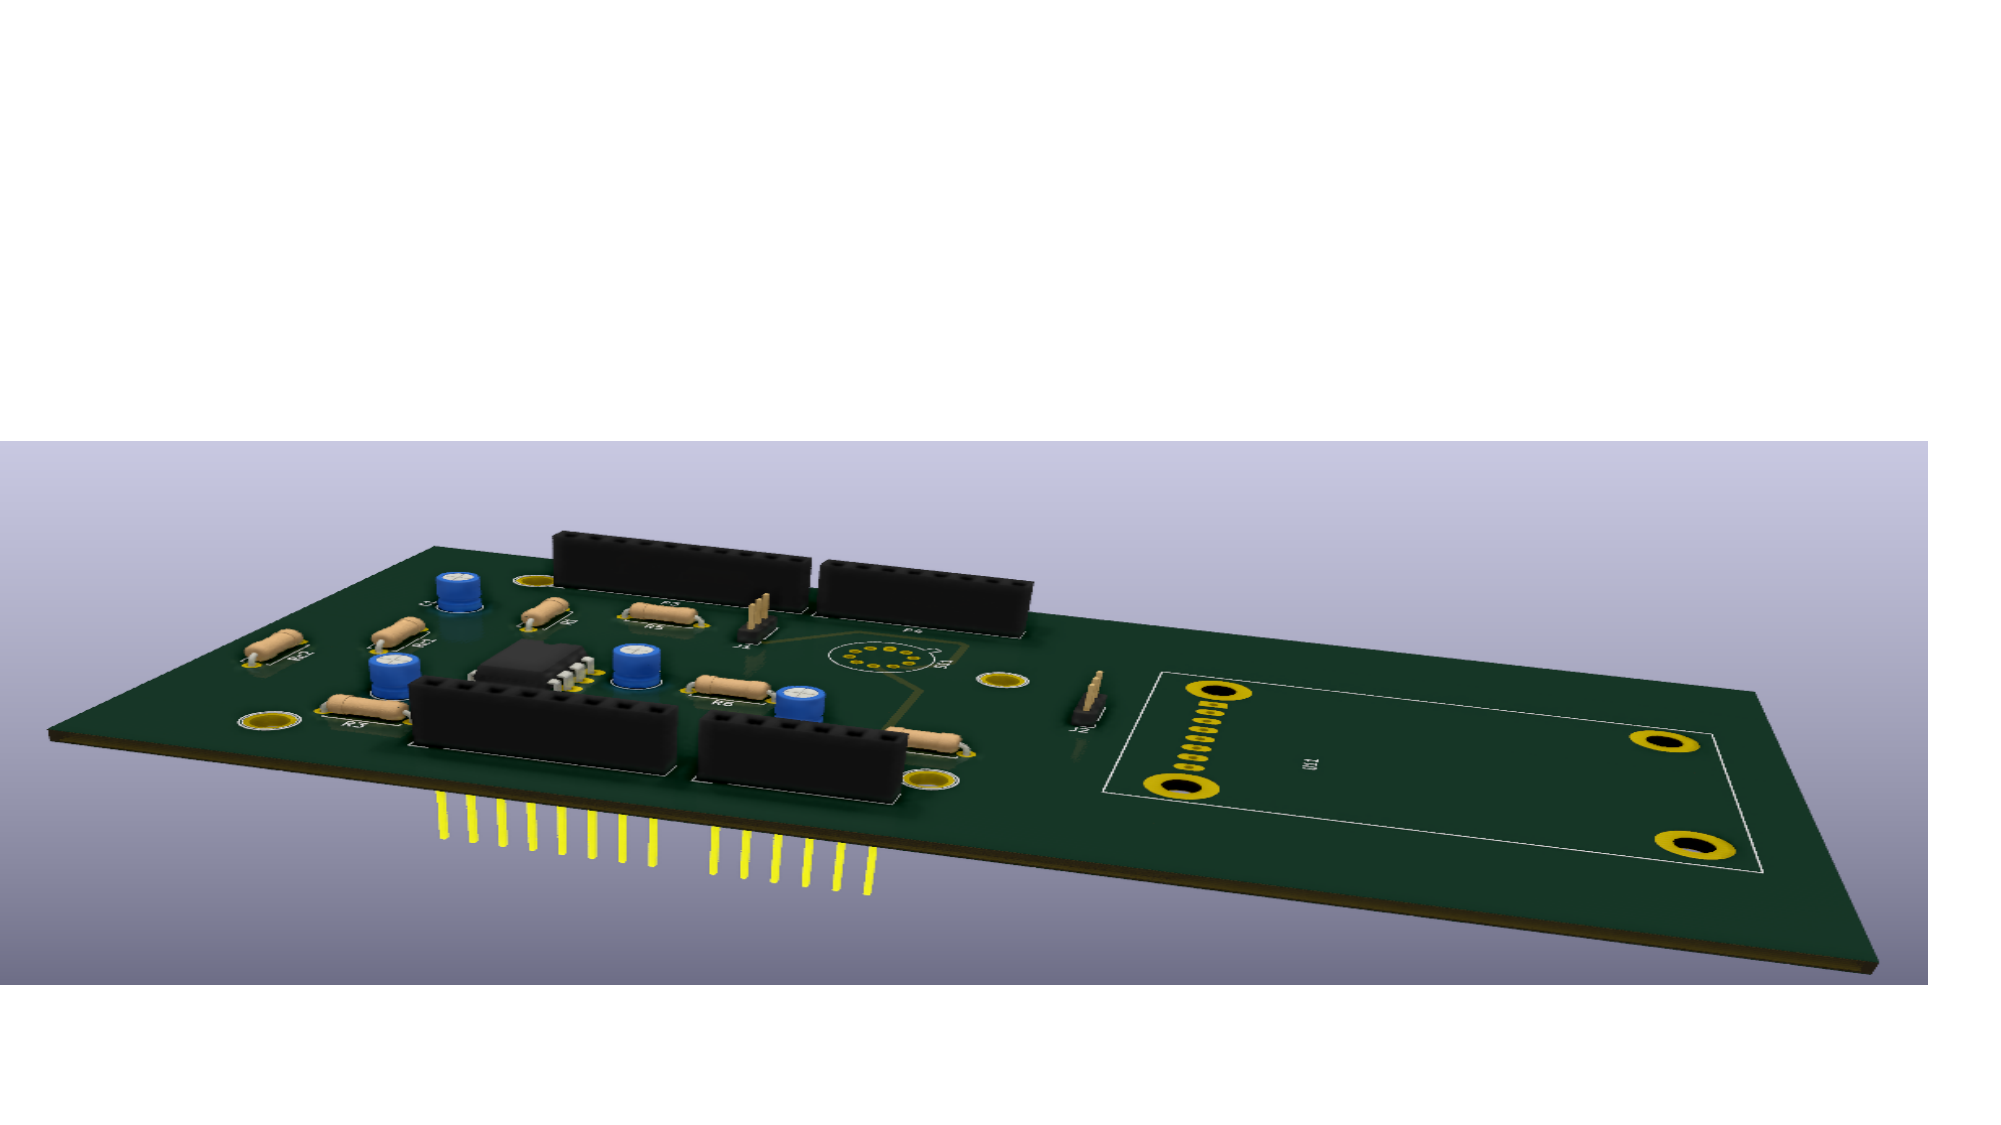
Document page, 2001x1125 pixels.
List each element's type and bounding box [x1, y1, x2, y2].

picture [0, 441, 1928, 985]
